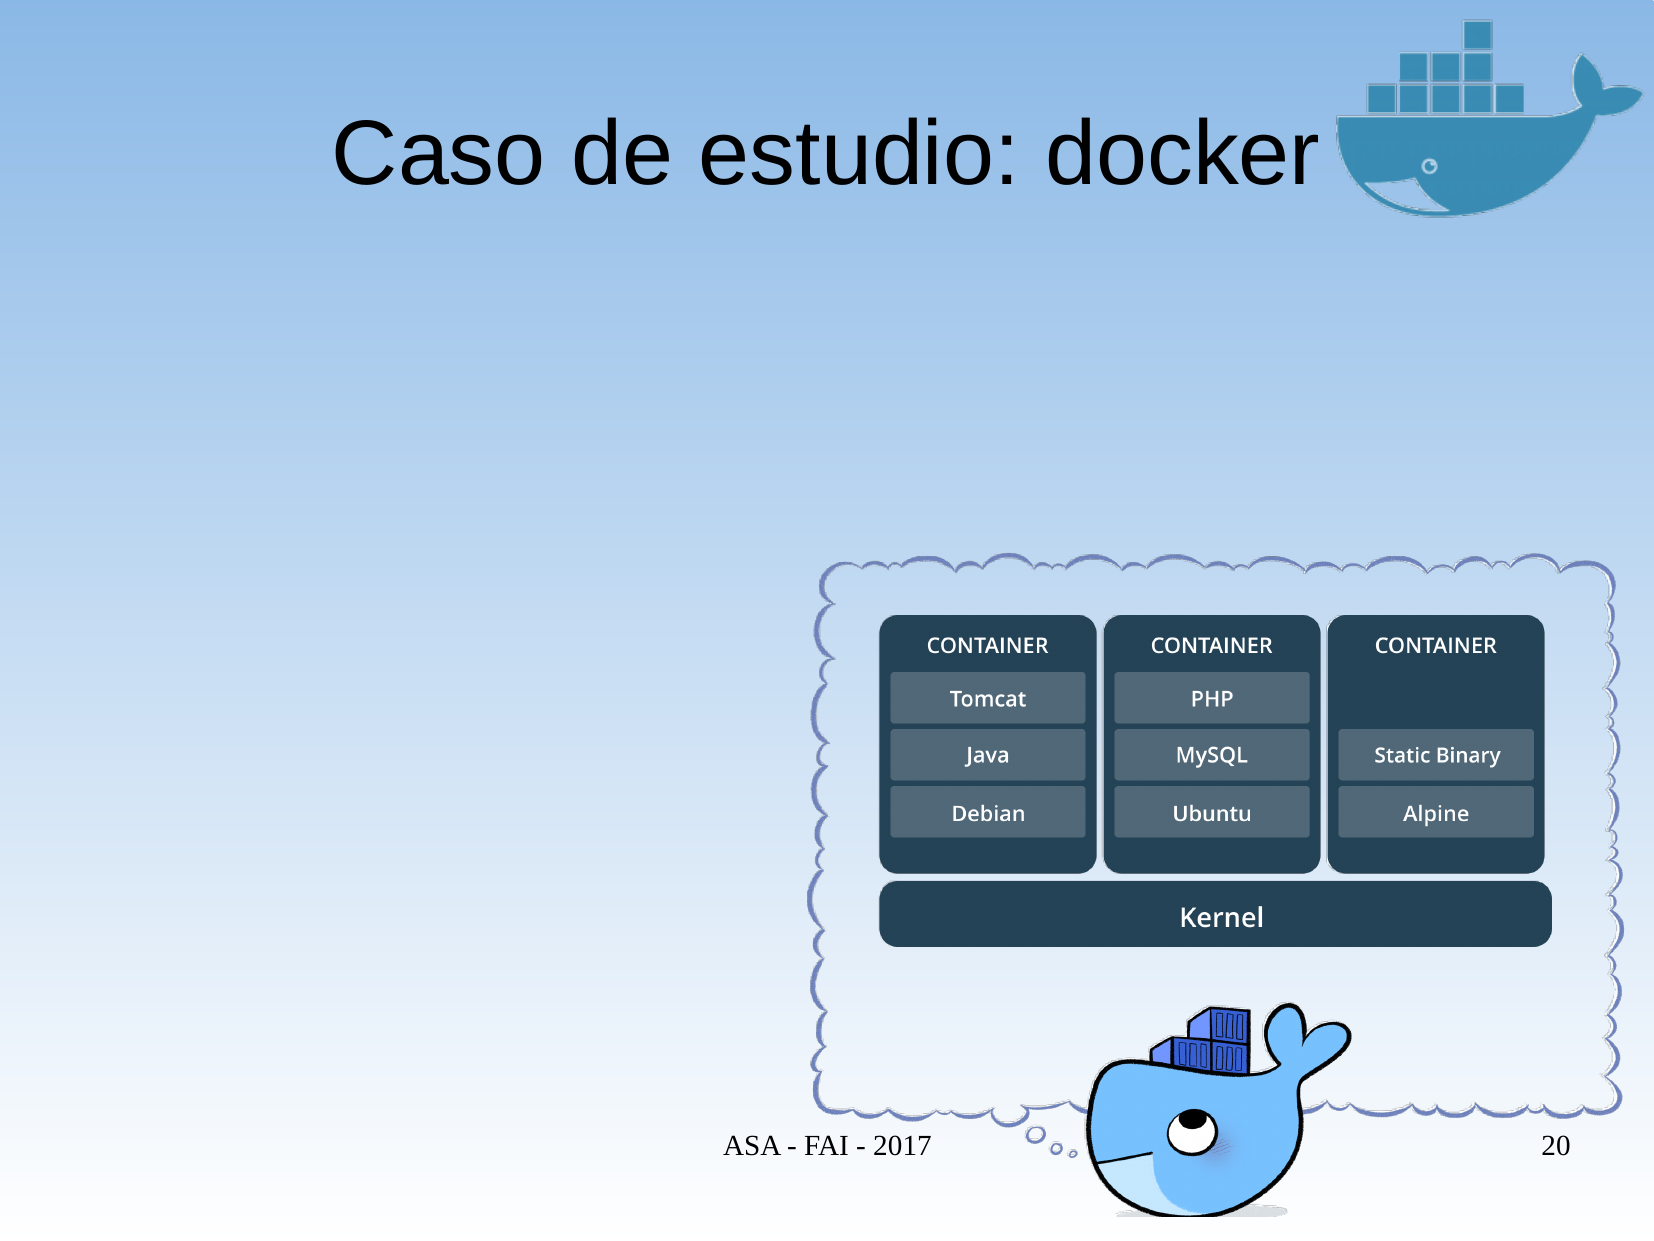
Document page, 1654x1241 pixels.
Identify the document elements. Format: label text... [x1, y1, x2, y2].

picture [1334, 0, 1648, 278]
title Caso de estudio: docker [82, 49, 1571, 257]
picture [789, 538, 1642, 1217]
